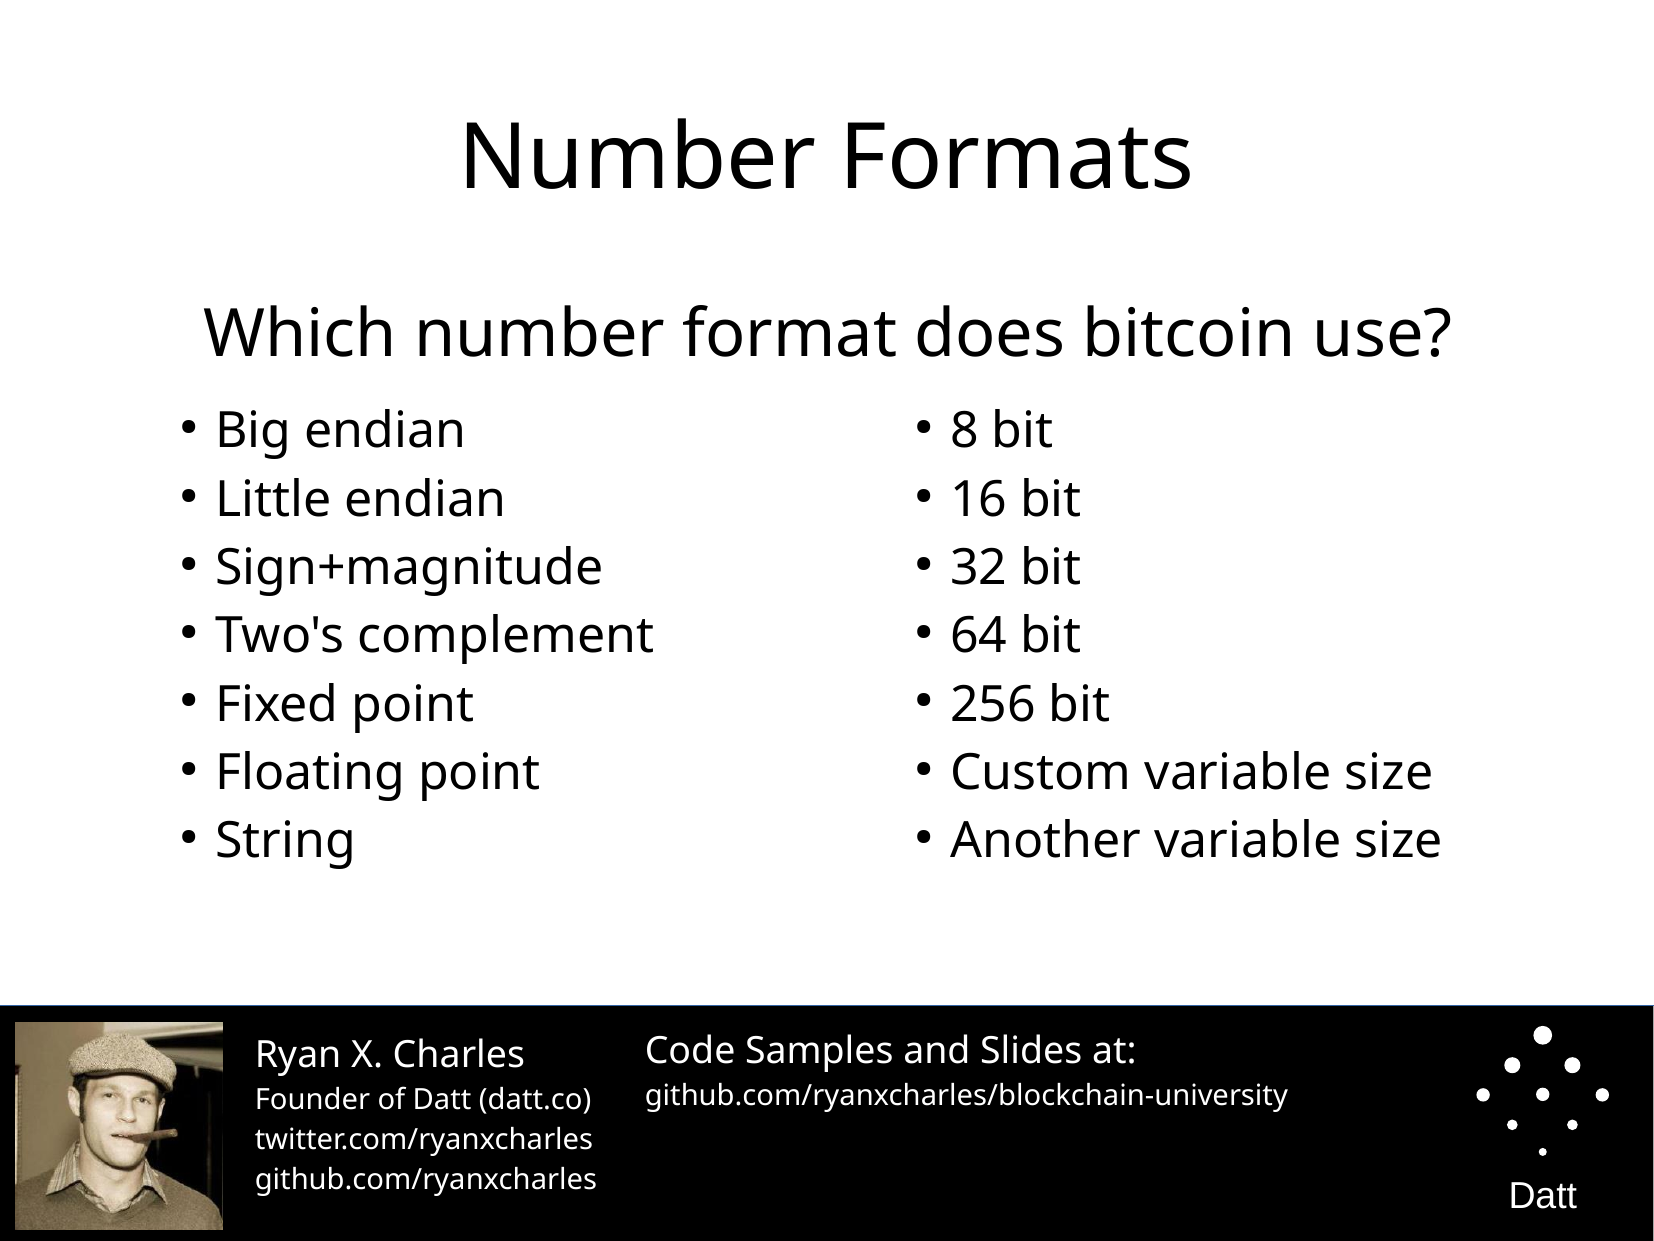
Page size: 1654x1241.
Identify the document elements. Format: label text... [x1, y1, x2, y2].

picture [15, 1022, 223, 1231]
text_box Code Samples and Slides at: github.com/ryanxcharles/blockchain-university [630, 1015, 1403, 1156]
picture [1475, 1023, 1611, 1159]
subtitle Which number format does bitcoin use? [52, 285, 1606, 391]
text_box [0, 1005, 1654, 1241]
text_box 8 bit 16 bit 32 bit 64 bit 256 bit Custom variable size Another variable size [900, 387, 1546, 961]
text_box Datt [1452, 1167, 1633, 1241]
text_box Ryan X. Charles Founder of Datt (datt.co) twitter.com/ryanxcharles github.com/ryanxcharles [240, 1020, 976, 1241]
title Number Formats [82, 49, 1571, 257]
text_box Big endian Little endian Sign+magnitude Two's complement Fixed point Floating point String [165, 387, 811, 961]
